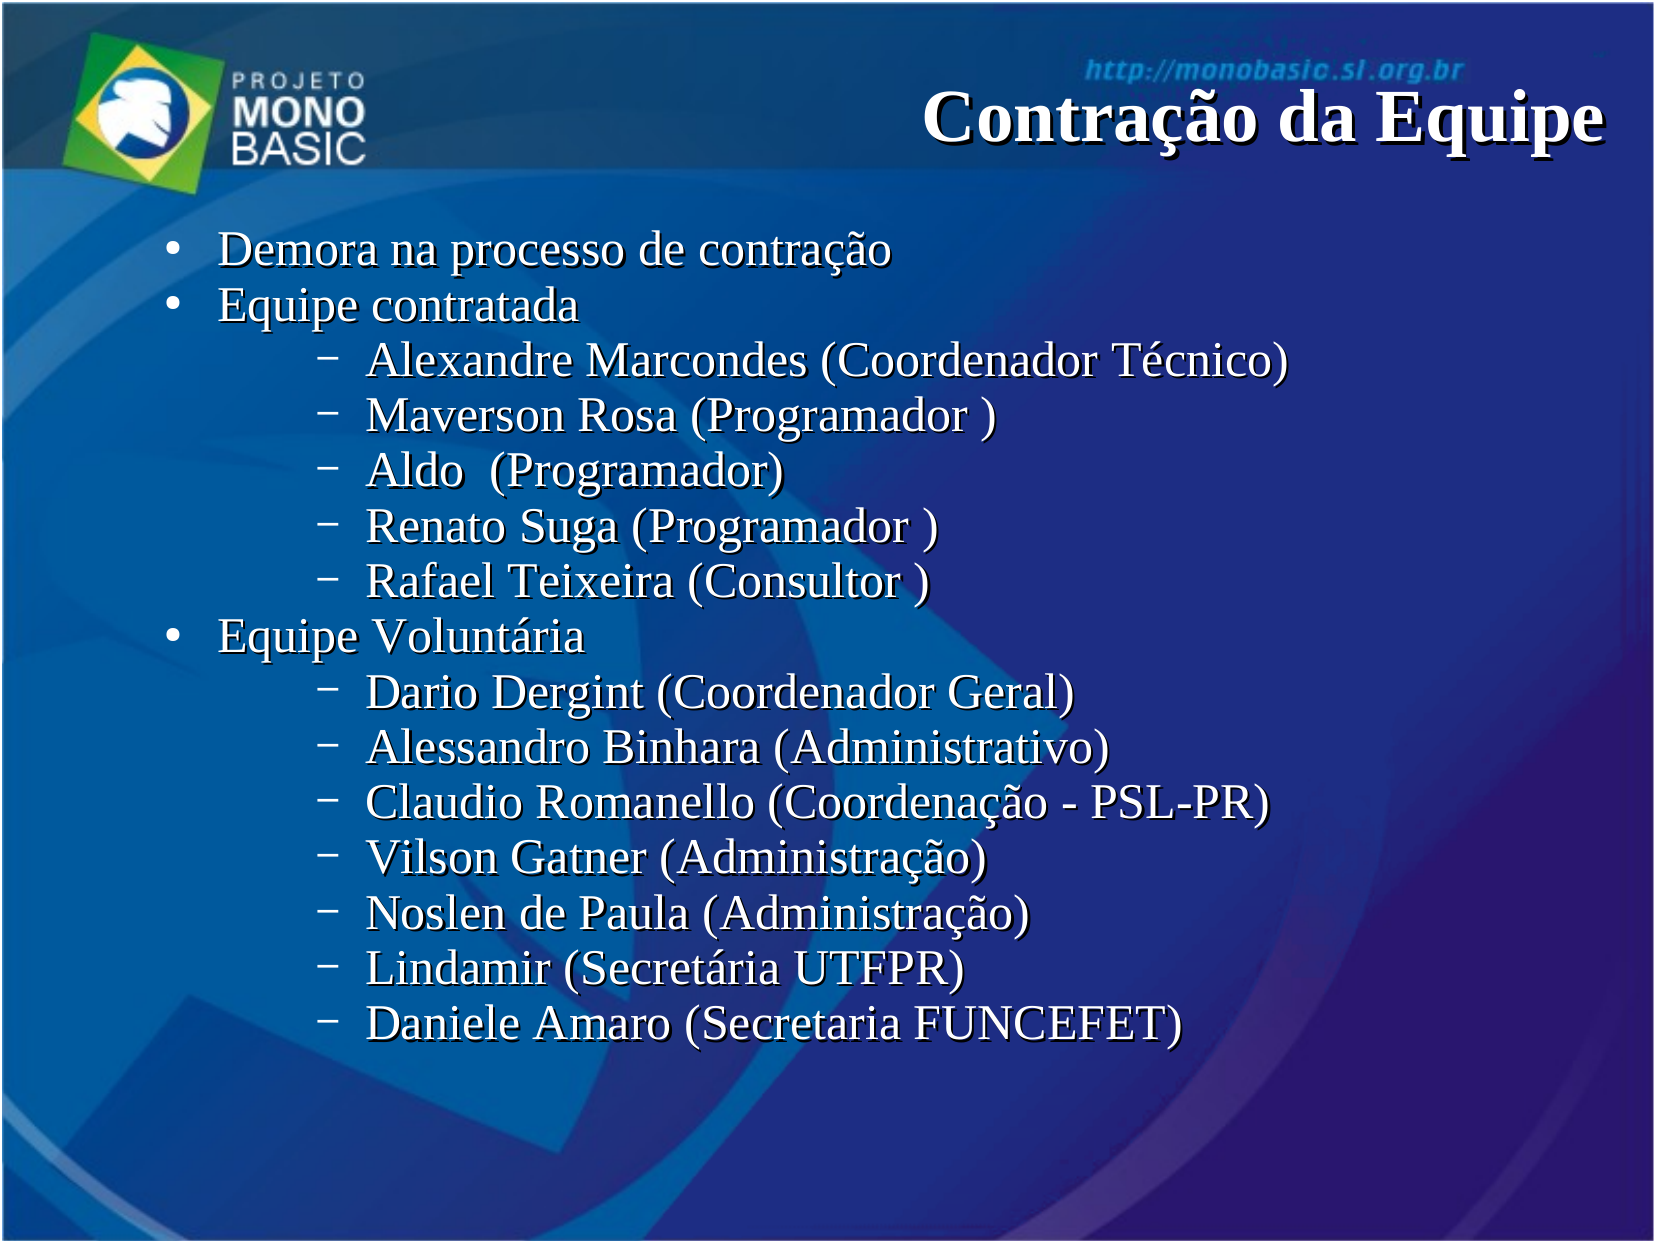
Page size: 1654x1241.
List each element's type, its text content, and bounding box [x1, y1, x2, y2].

picture [2, 2, 1654, 1241]
list Demora na processo de contração Equipe contratada Alexandre Marcondes (Coordenador Técnico) Maverson Rosa (Programador ) Aldo (Programador) Renato Suga (Programador ) Rafael Teixeira (Consultor ) Equipe Voluntária Dario Dergint (Coordenador Geral) Alessandro Binhara (Administrativo) Claudio Romanello (Coordenação - PSL-PR) Vilson Gatner (Administração) Noslen de Paula (Administração) Lindamir (Secretária UTFPR) Daniele Amaro (Secretaria FUNCEFET) [128, 221, 1532, 1129]
title Contração da Equipe [222, 43, 1606, 191]
